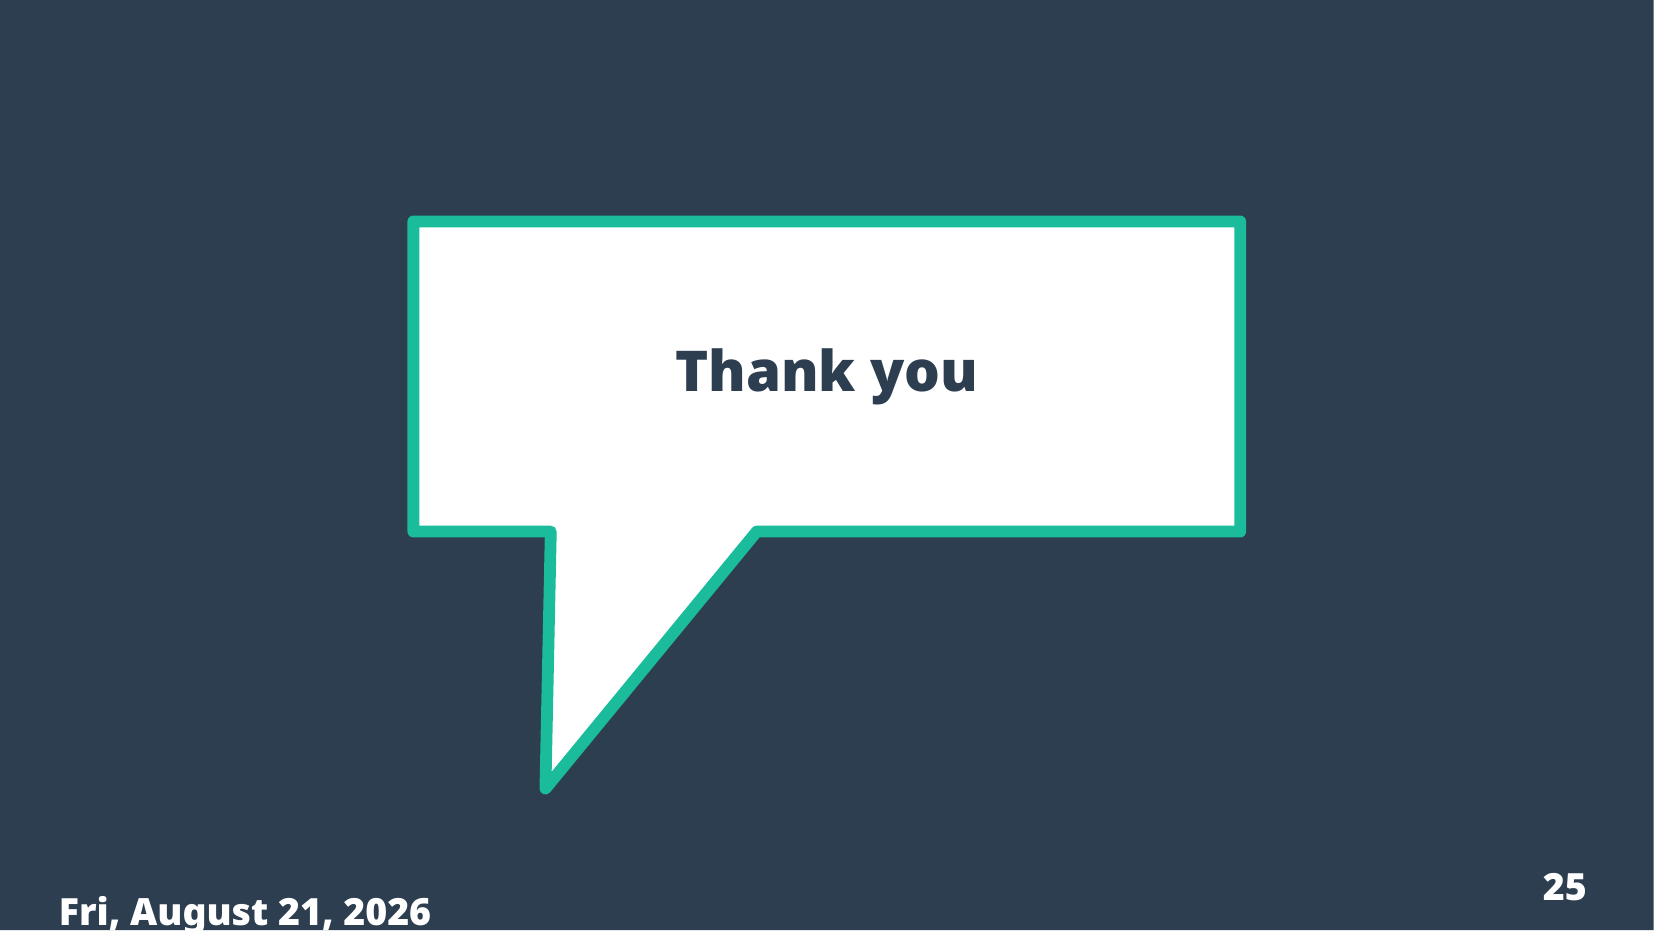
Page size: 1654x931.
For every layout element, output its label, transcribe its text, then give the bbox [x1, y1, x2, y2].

title Thank you [442, 236, 1211, 502]
